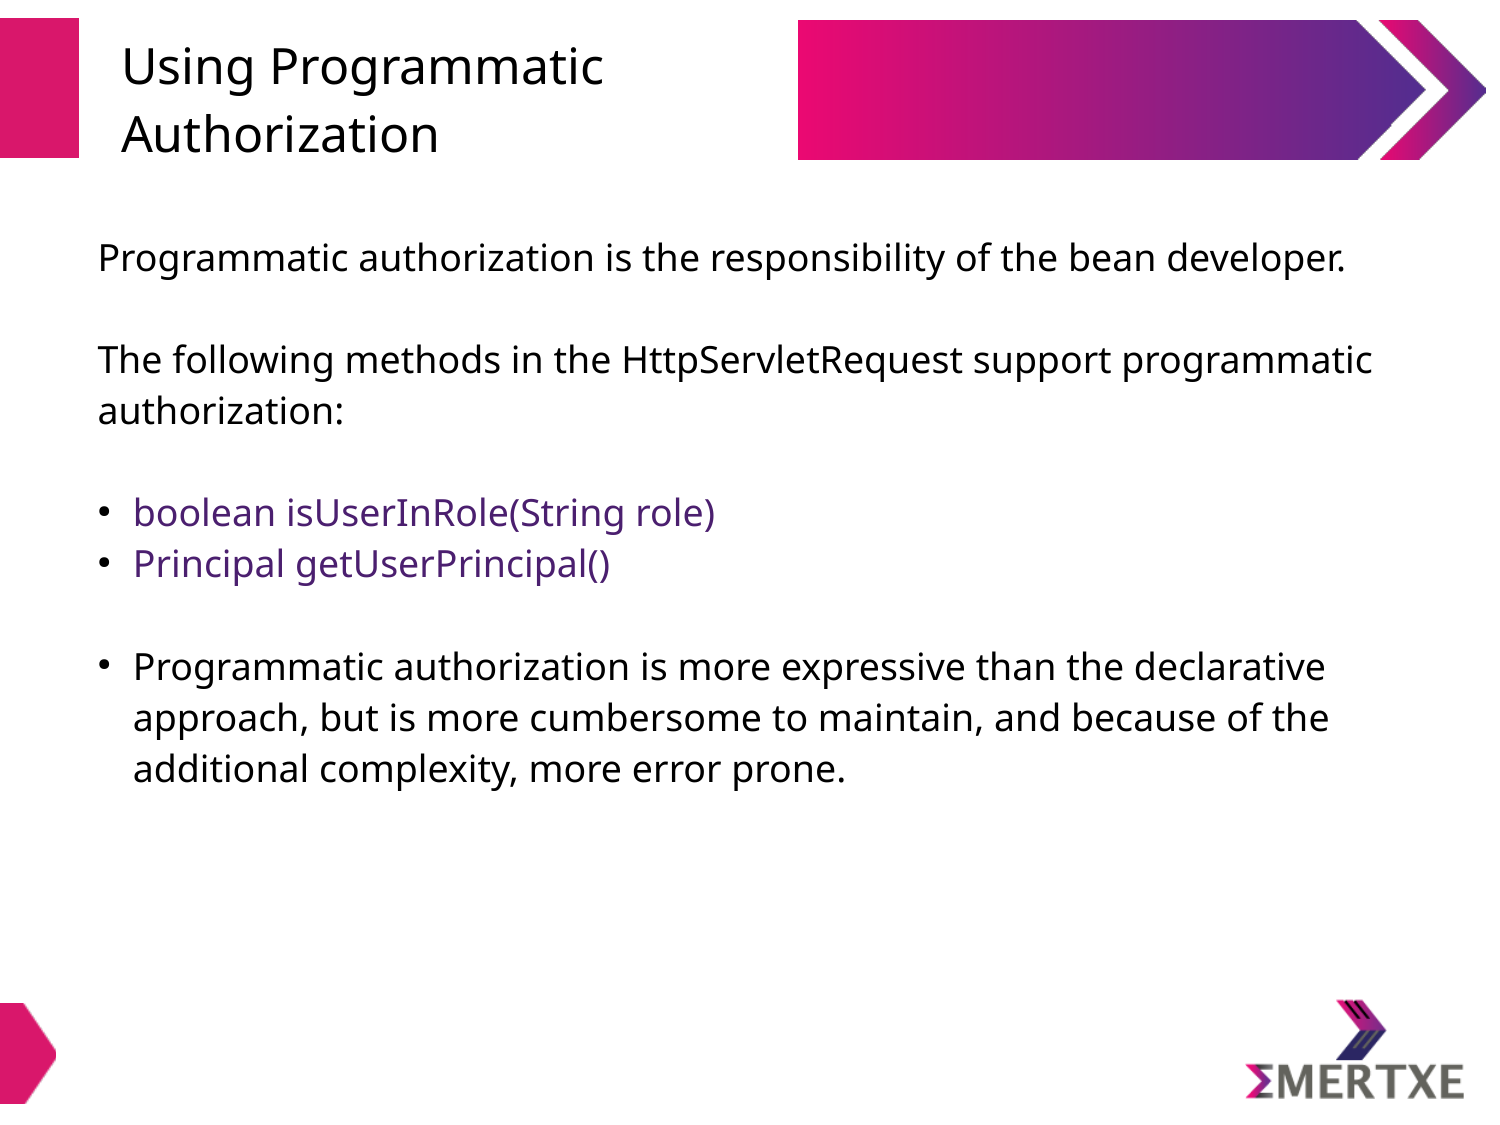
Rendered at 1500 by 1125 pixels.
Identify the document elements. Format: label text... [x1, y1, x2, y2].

picture [798, 20, 1486, 160]
text_box Using Programmatic Authorization [106, 23, 745, 156]
picture [1245, 996, 1465, 1099]
text_box Programmatic authorization is the responsibility of the bean developer. The following methods in the HttpServletRequest support programmatic authorization: boolean isUserInRole(String role) Principal getUserPrincipal() Programmatic authorization is more expressive than the declarative approach, but is more cumbersome to maintain, and because of the additional complexity, more error prone. [82, 224, 1418, 768]
